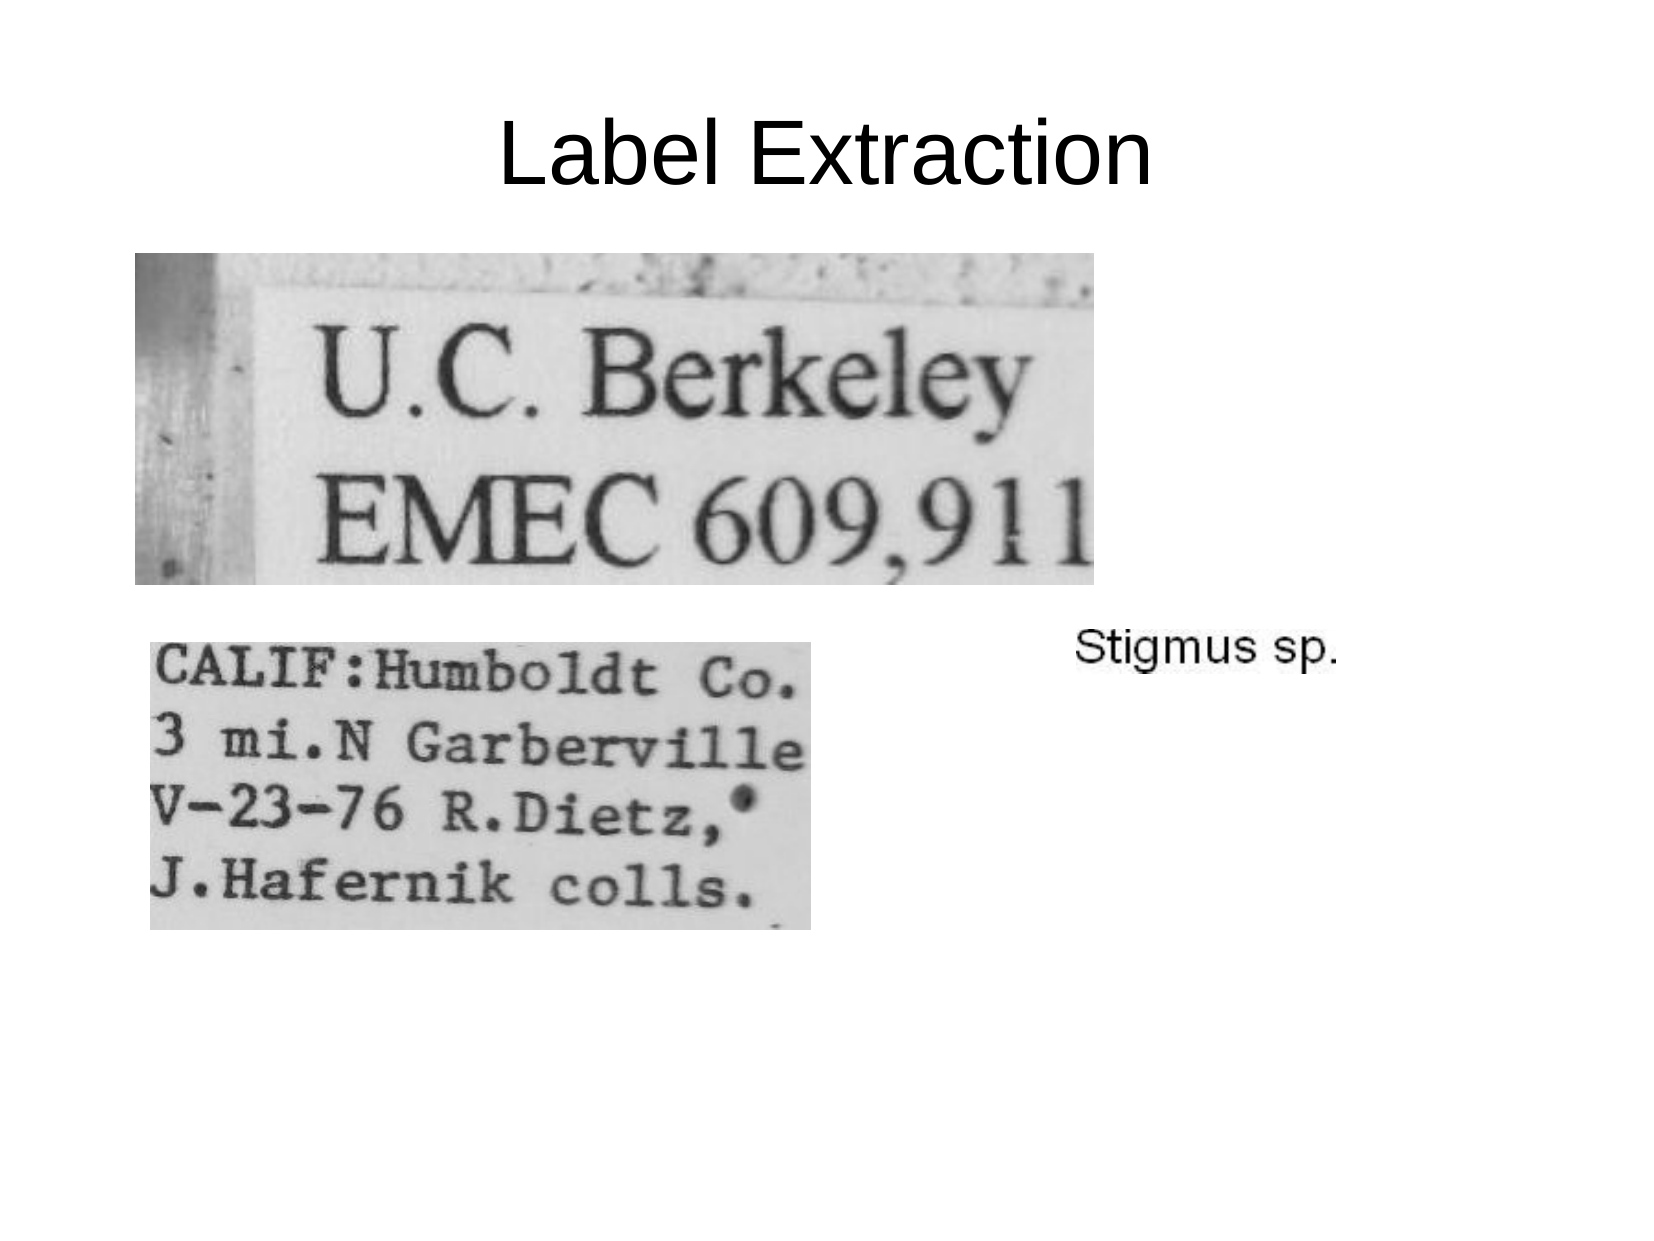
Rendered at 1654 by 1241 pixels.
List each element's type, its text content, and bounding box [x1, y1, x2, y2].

title Label Extraction [82, 49, 1571, 257]
picture [150, 642, 811, 931]
picture [1076, 629, 1336, 674]
picture [135, 253, 1094, 586]
